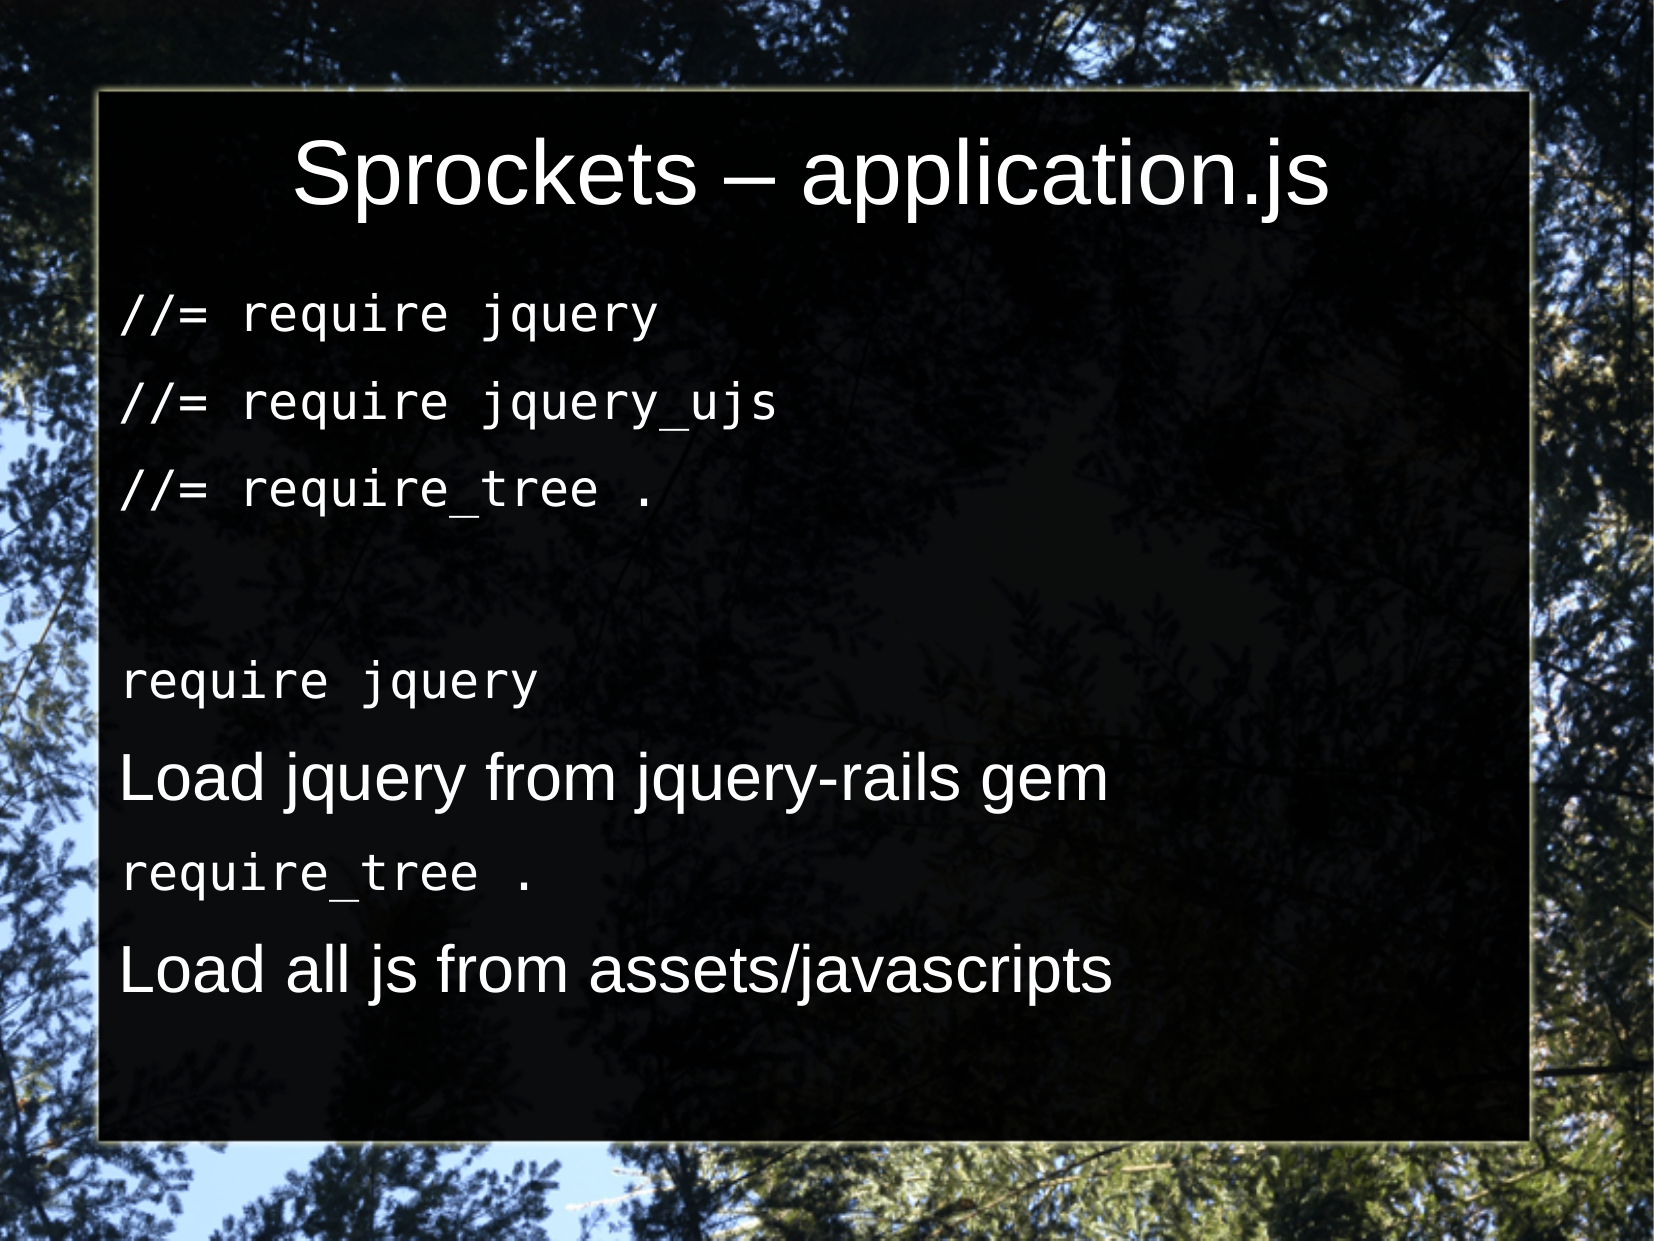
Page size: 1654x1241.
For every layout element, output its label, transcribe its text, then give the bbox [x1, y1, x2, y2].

list //= require jquery //= require jquery_ujs //= require_tree . require jquery Load jquery from jquery-rails gem require_tree . Load all js from assets/javascripts [119, 285, 1501, 1112]
picture [0, 0, 1654, 1241]
title Sprockets – application.js [88, 88, 1536, 257]
